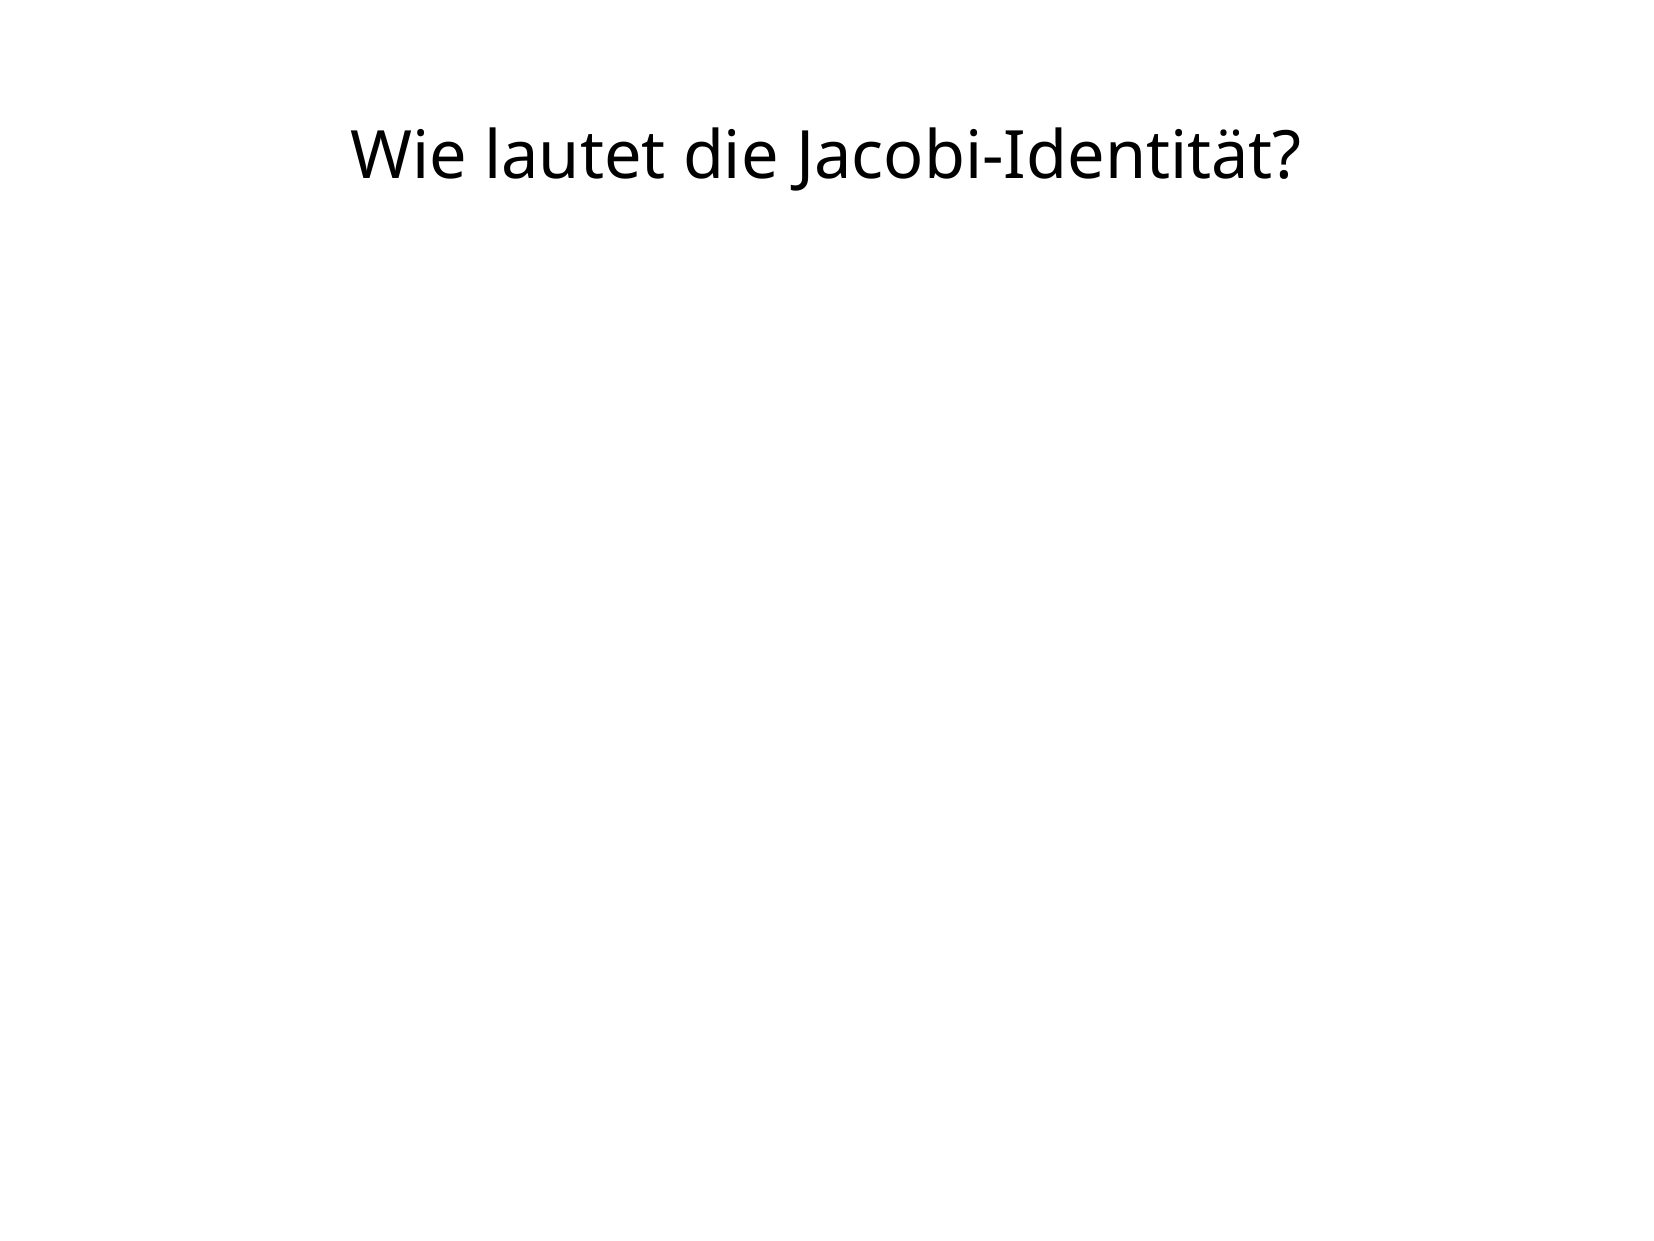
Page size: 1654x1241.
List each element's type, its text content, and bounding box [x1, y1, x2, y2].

title Wie lautet die Jacobi-Identität? [82, 49, 1571, 257]
